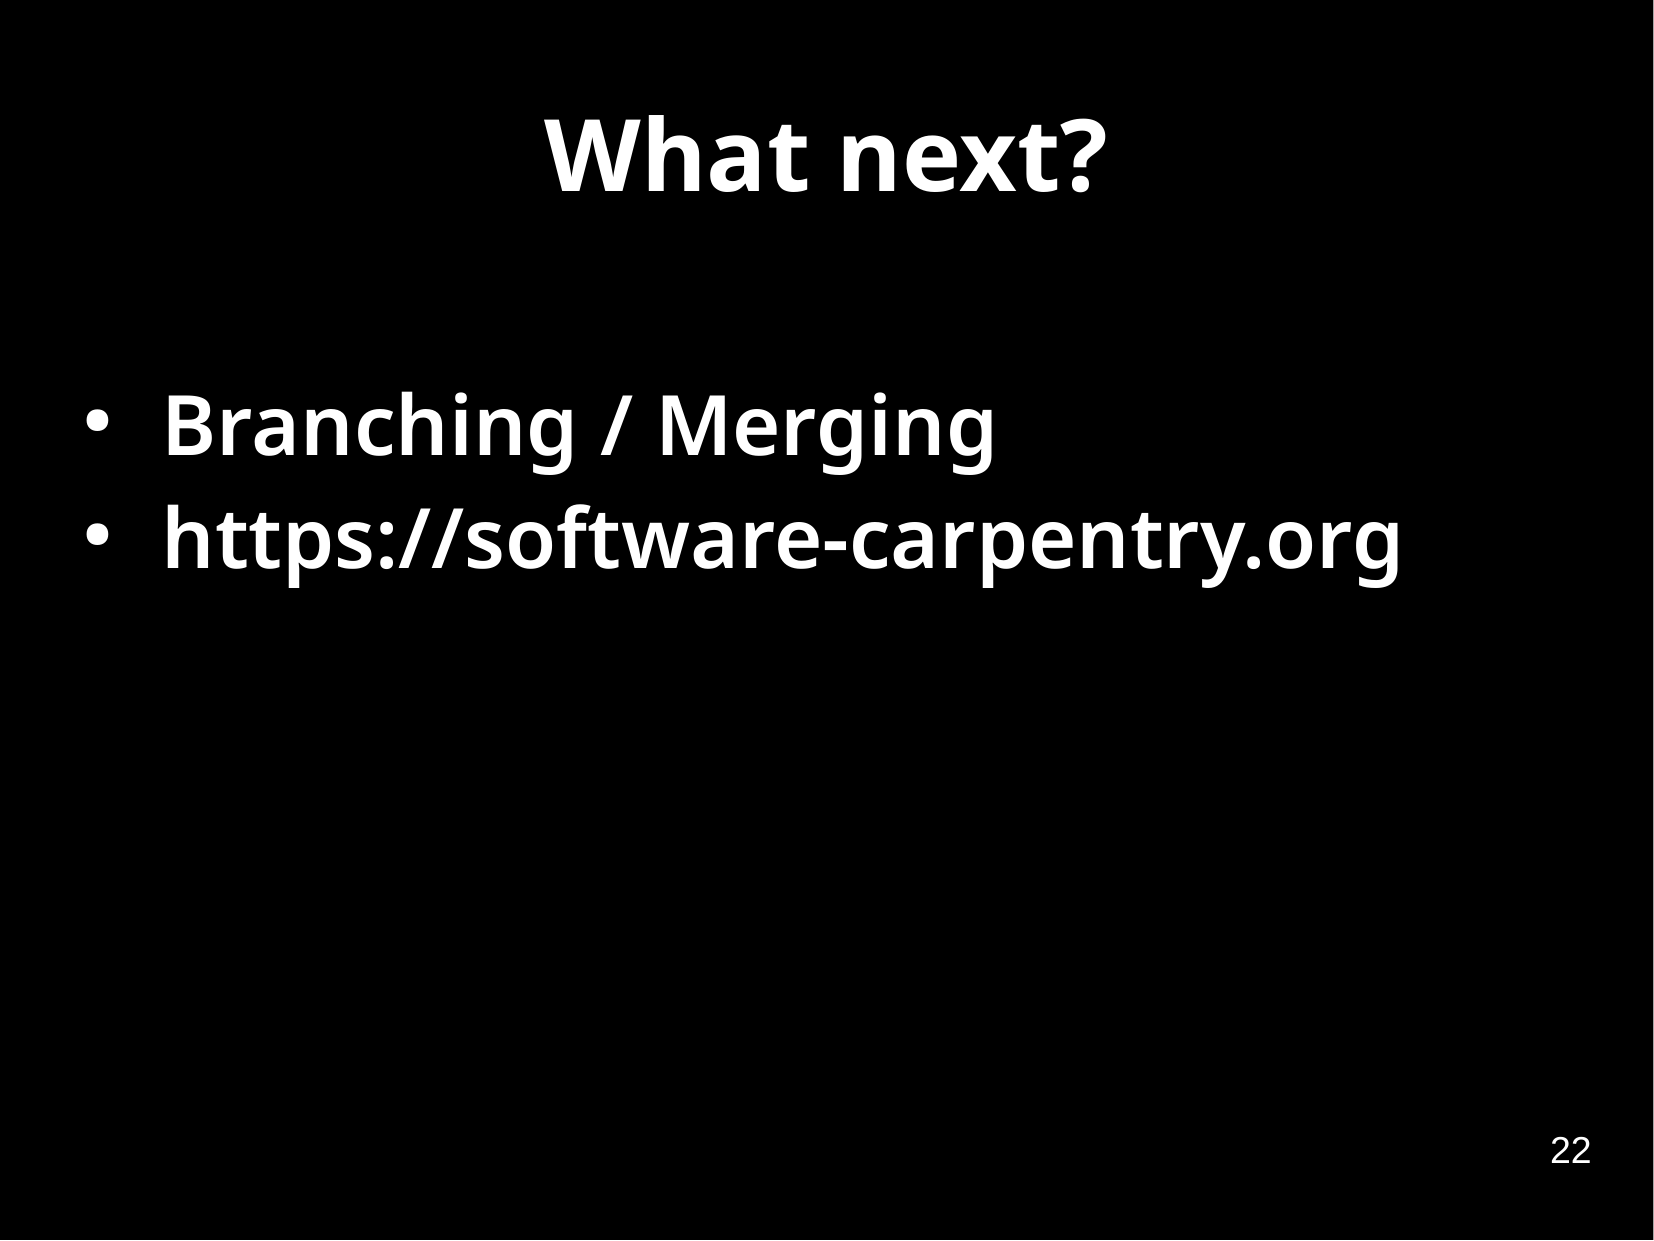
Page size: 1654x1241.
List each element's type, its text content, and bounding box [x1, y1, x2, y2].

subtitle Branching / Merging https://software-carpentry.org [82, 125, 1571, 1174]
text_box 22 [1535, 1122, 1607, 1179]
title What next? [82, 49, 1571, 125]
